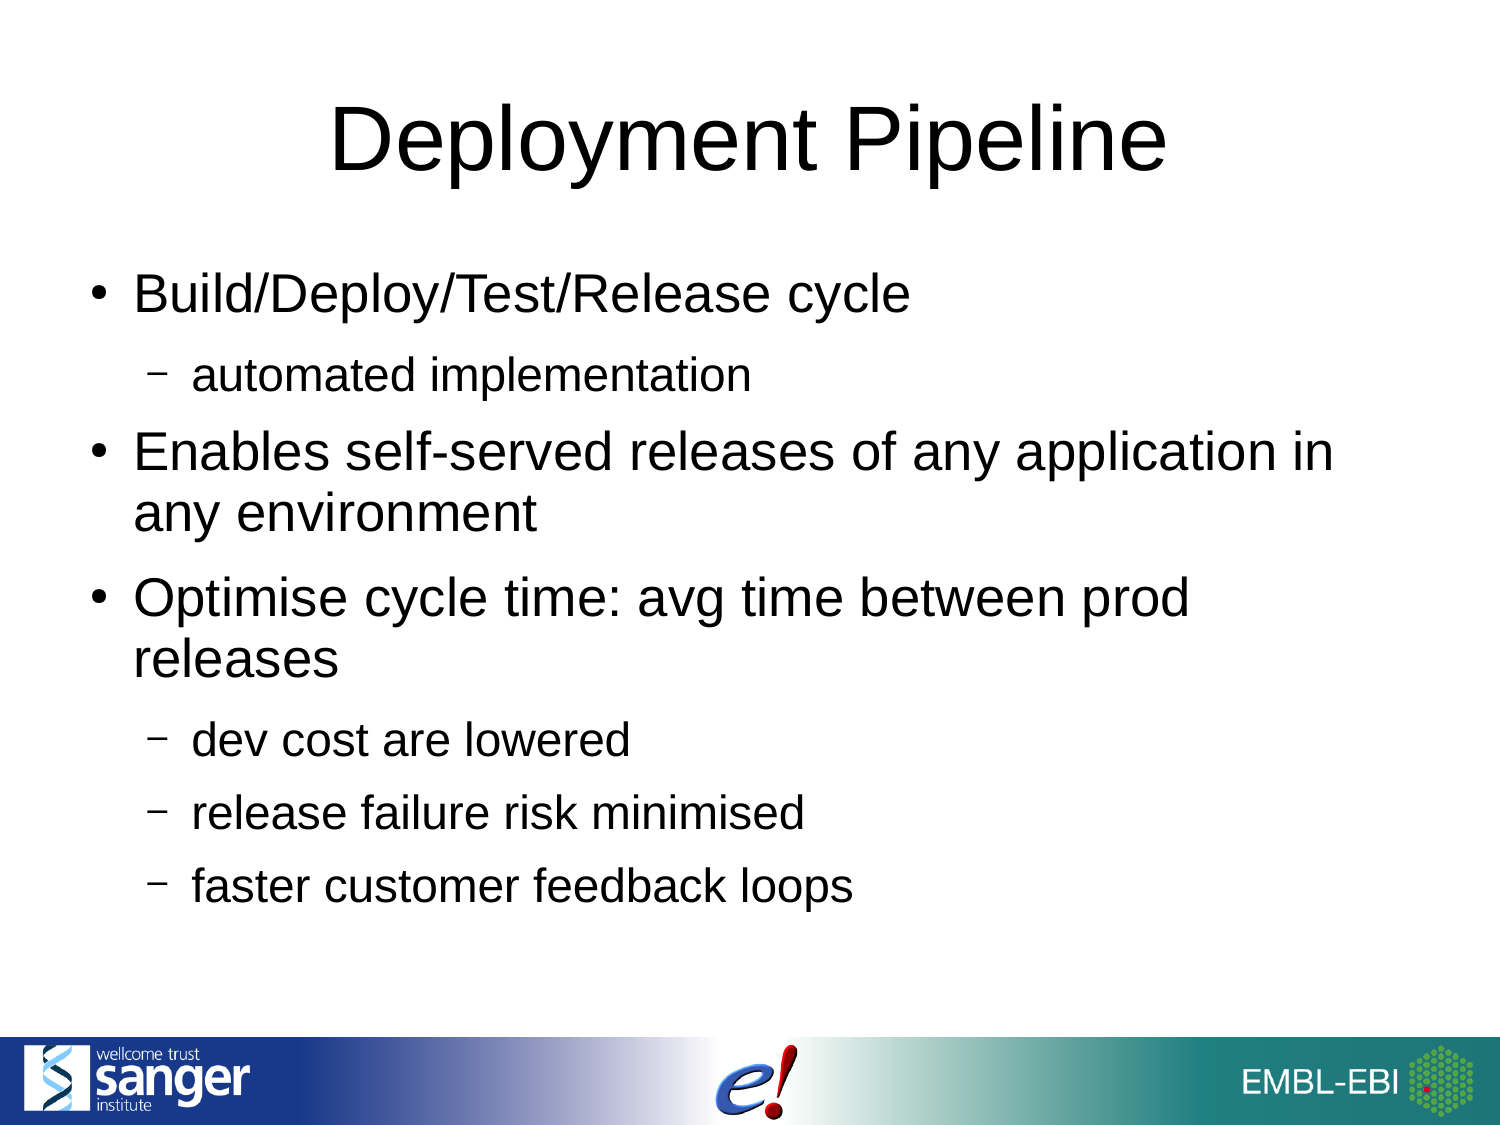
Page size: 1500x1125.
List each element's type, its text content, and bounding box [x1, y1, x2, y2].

title Deployment Pipeline [75, 44, 1425, 233]
list Build/Deploy/Test/Release cycle automated implementation Enables self-served releases of any application in any environment Optimise cycle time: avg time between prod releases dev cost are lowered release failure risk minimised faster customer feedback loops [75, 263, 1395, 916]
picture [0, 1037, 1500, 1125]
